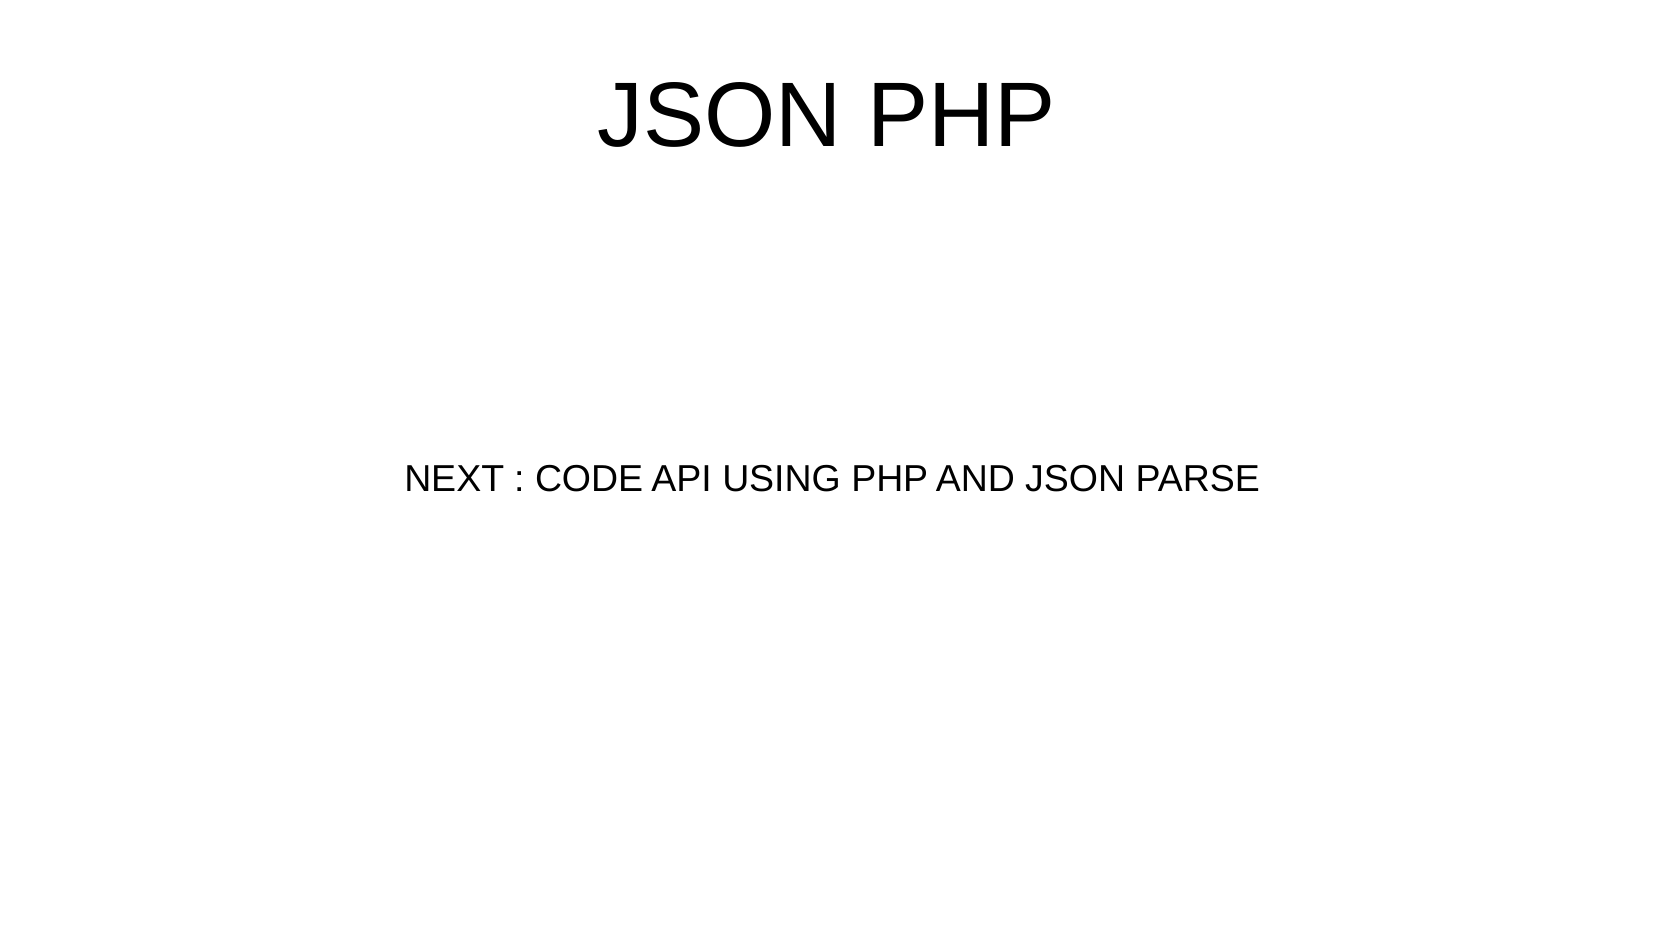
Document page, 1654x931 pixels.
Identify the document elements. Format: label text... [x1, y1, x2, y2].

text_box NEXT : CODE API USING PHP AND JSON PARSE [345, 450, 1321, 549]
title JSON PHP [82, 37, 1571, 193]
